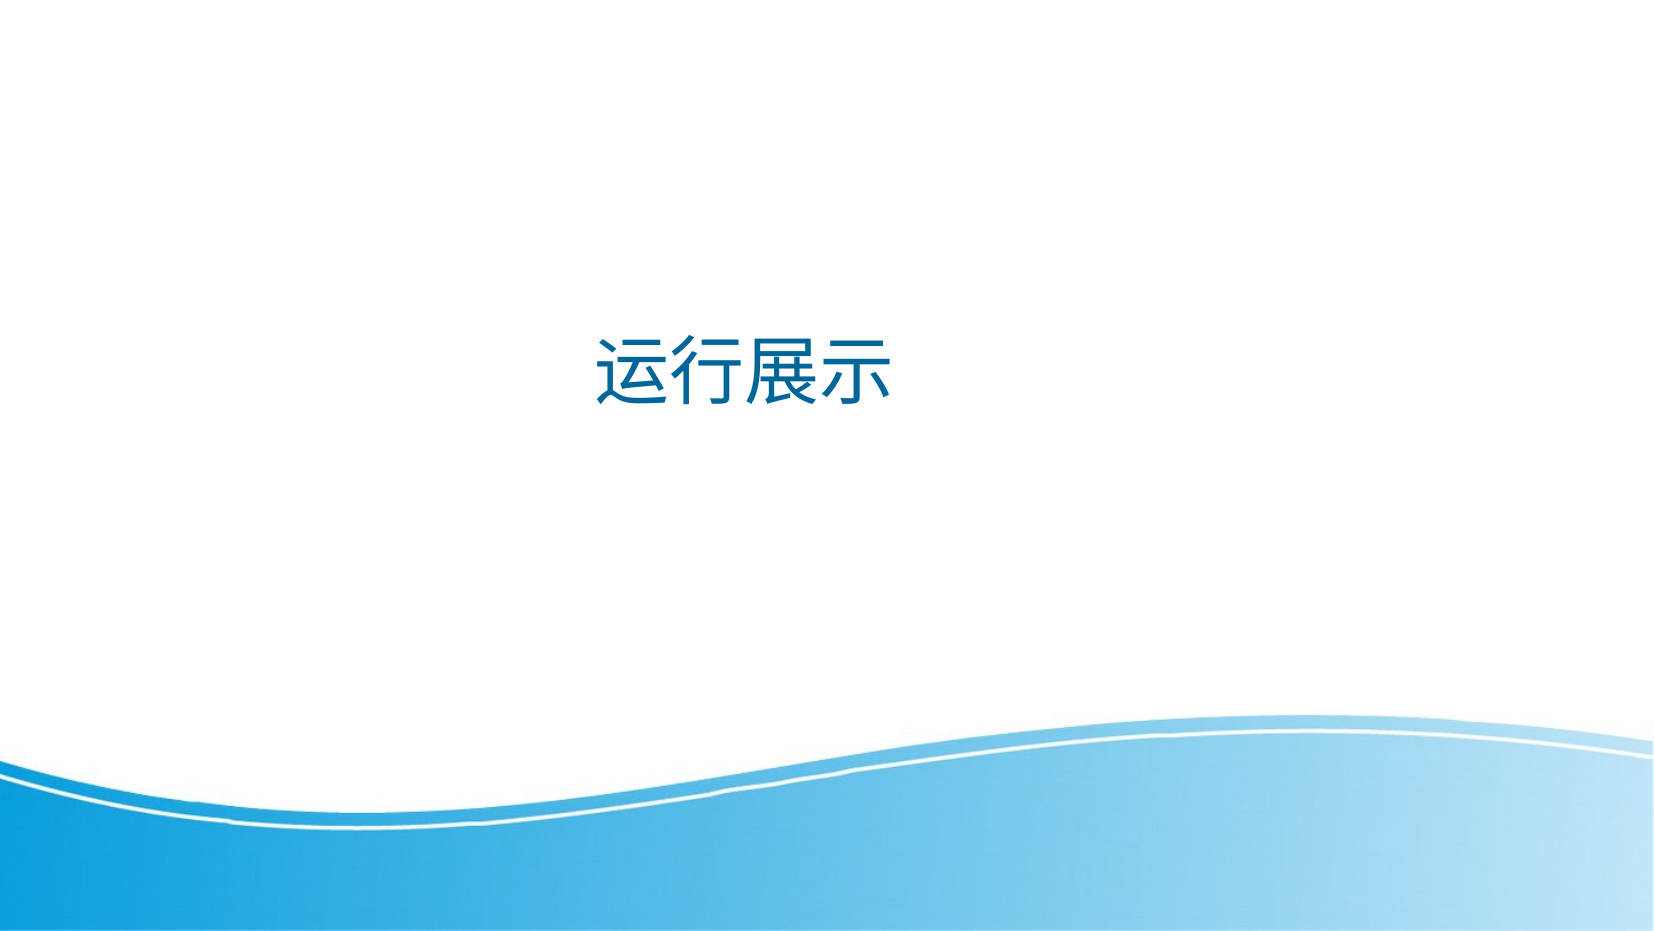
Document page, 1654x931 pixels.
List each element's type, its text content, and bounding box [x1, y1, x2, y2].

picture [0, 714, 1654, 931]
title 运行展示 [0, 288, 1489, 444]
